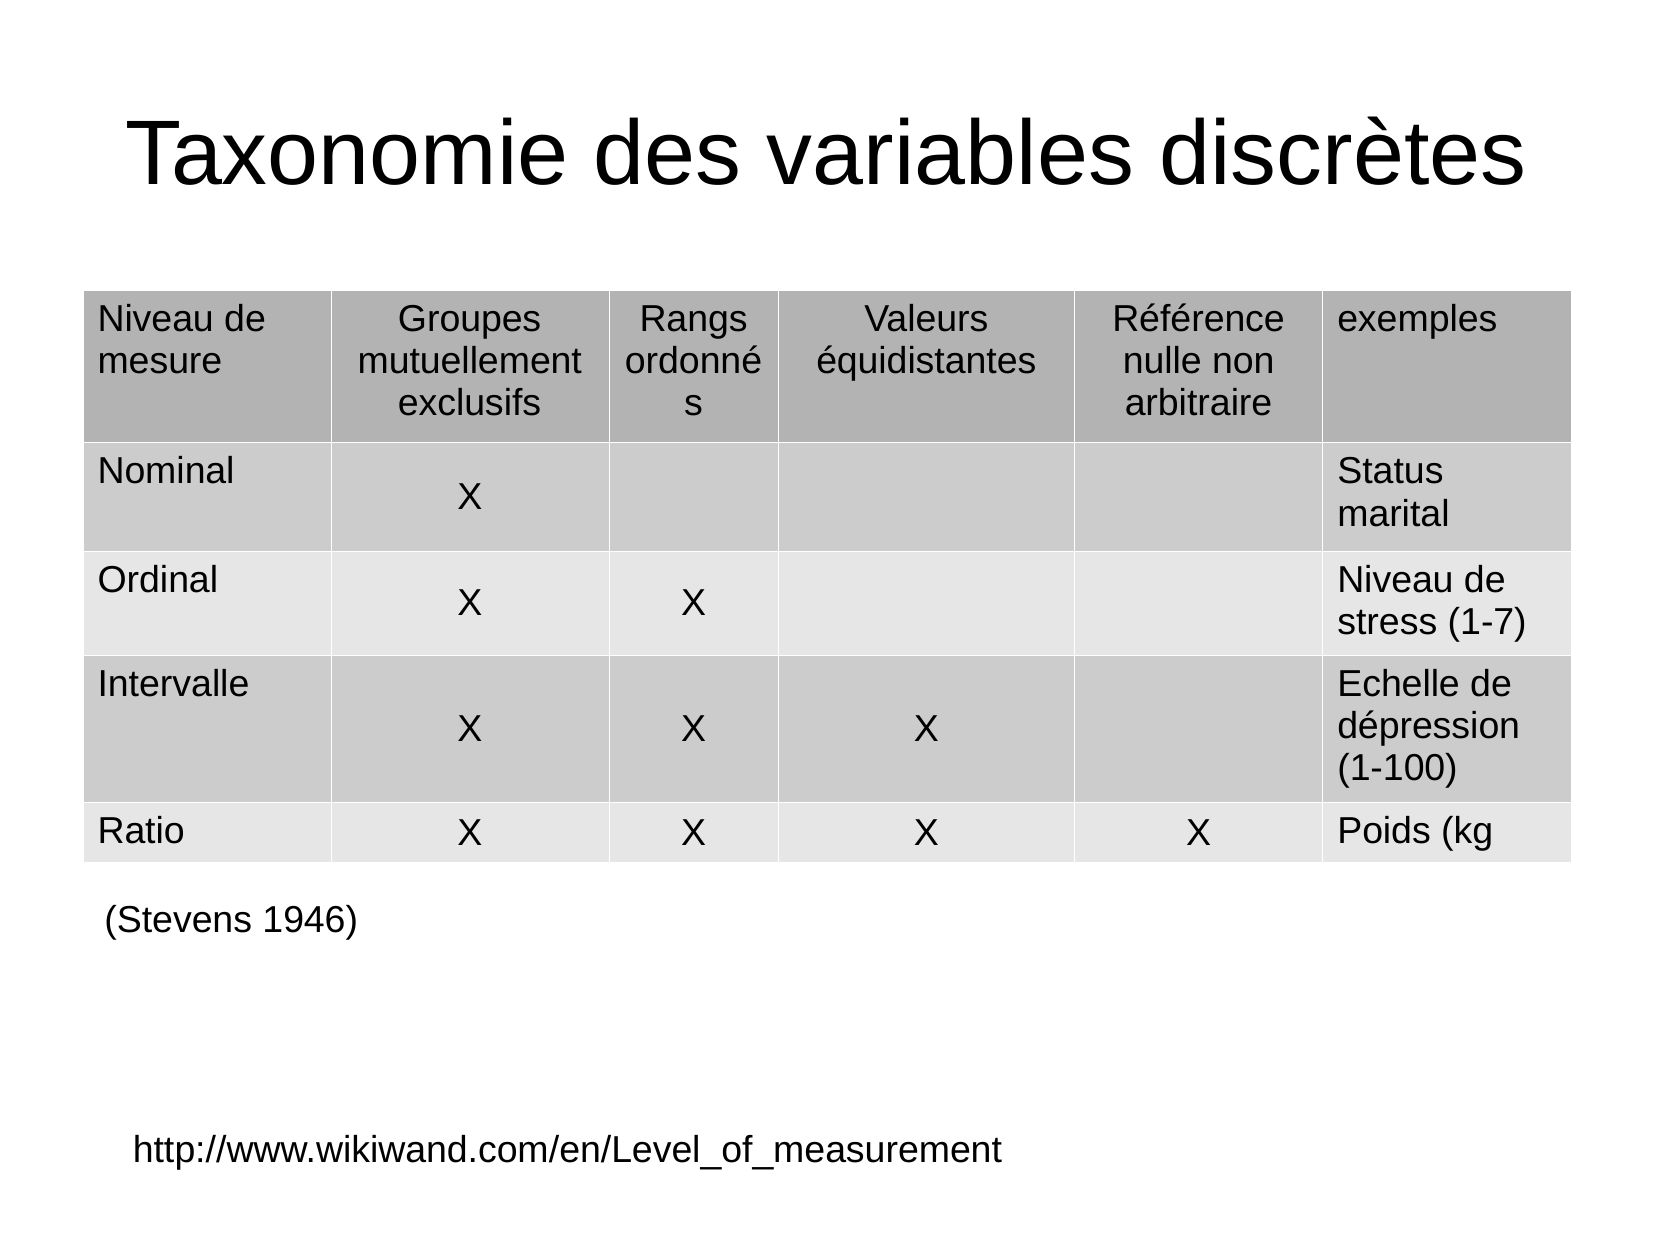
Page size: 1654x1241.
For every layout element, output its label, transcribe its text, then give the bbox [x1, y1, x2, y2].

table_cell [1075, 656, 1322, 802]
table_cell Echelle de dépression (1-100) [1323, 656, 1571, 802]
table_cell X [332, 552, 609, 655]
table_header Référence nulle non arbitraire [1075, 291, 1322, 442]
table_header Rangs ordonnés [610, 291, 778, 442]
table_cell [610, 443, 778, 551]
table_cell X [779, 803, 1074, 862]
table_cell X [1075, 803, 1322, 862]
table_cell [779, 552, 1074, 655]
table_cell Intervalle [84, 656, 331, 802]
table_cell X [332, 656, 609, 802]
table_header Valeurs équidistantes [779, 291, 1074, 442]
text_box http://www.wikiwand.com/en/Level_of_measurement [118, 1120, 1205, 1178]
text_box (Stevens 1946) [89, 891, 397, 949]
table_cell X [779, 656, 1074, 802]
table_header Groupes mutuellement exclusifs [332, 291, 609, 442]
table_cell X [332, 803, 609, 862]
table_header Niveau de mesure [84, 291, 331, 442]
table_cell Niveau de stress (1-7) [1323, 552, 1571, 655]
table_cell Status marital [1323, 443, 1571, 551]
table_cell [779, 443, 1074, 551]
table_cell [1075, 443, 1322, 551]
title Taxonomie des variables discrètes [82, 49, 1571, 257]
table_cell X [610, 552, 778, 655]
table_cell X [610, 803, 778, 862]
table_header exemples [1323, 291, 1571, 442]
table_cell Poids (kg [1323, 803, 1571, 862]
table_cell [1075, 552, 1322, 655]
table_cell X [610, 656, 778, 802]
table_cell Ordinal [84, 552, 331, 655]
table_cell X [332, 443, 609, 551]
table_cell Ratio [84, 803, 331, 862]
table_cell Nominal [84, 443, 331, 551]
